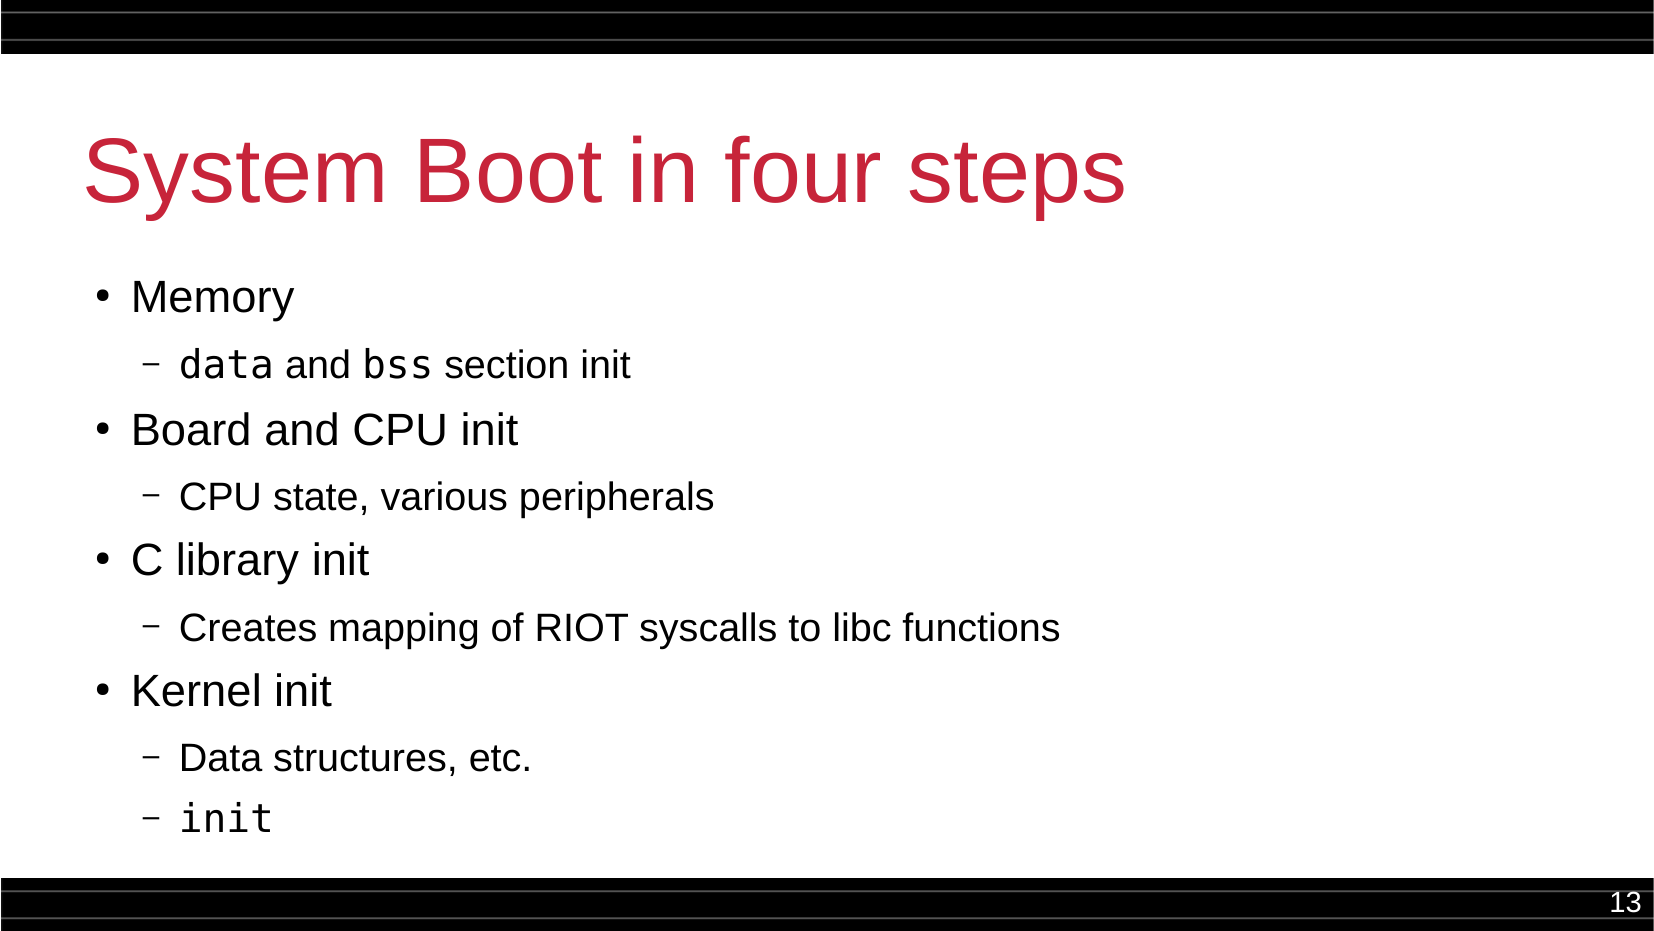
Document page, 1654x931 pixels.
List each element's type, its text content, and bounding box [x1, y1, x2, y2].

picture [1, 0, 1654, 54]
title System Boot in four steps [82, 92, 1571, 249]
picture [1, 878, 1654, 931]
list Memory data and bss section init Board and CPU init CPU state, various peripherals C library init Creates mapping of RIOT syscalls to libc functions Kernel init Data structures, etc. init [82, 271, 1571, 851]
